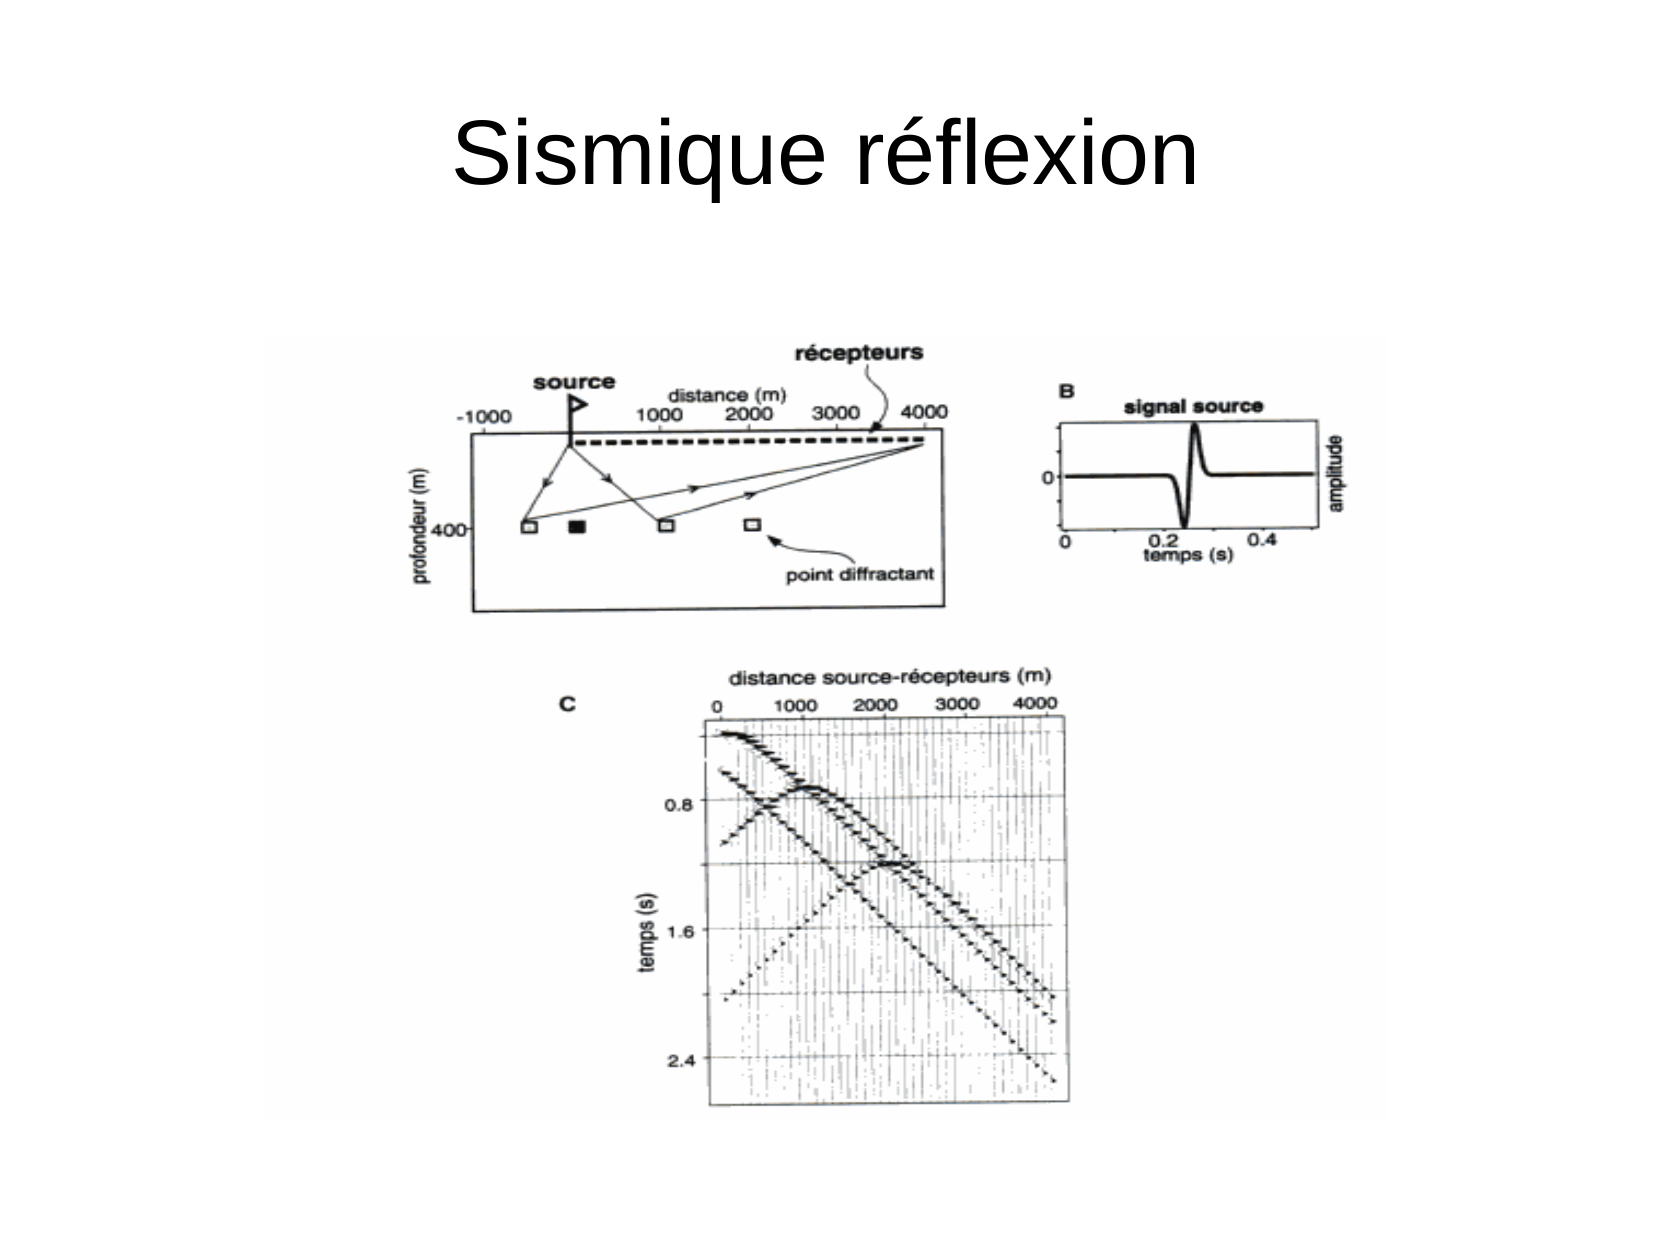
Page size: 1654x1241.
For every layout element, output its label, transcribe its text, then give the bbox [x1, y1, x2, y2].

picture [265, 338, 1388, 1123]
title Sismique réflexion [82, 49, 1571, 257]
